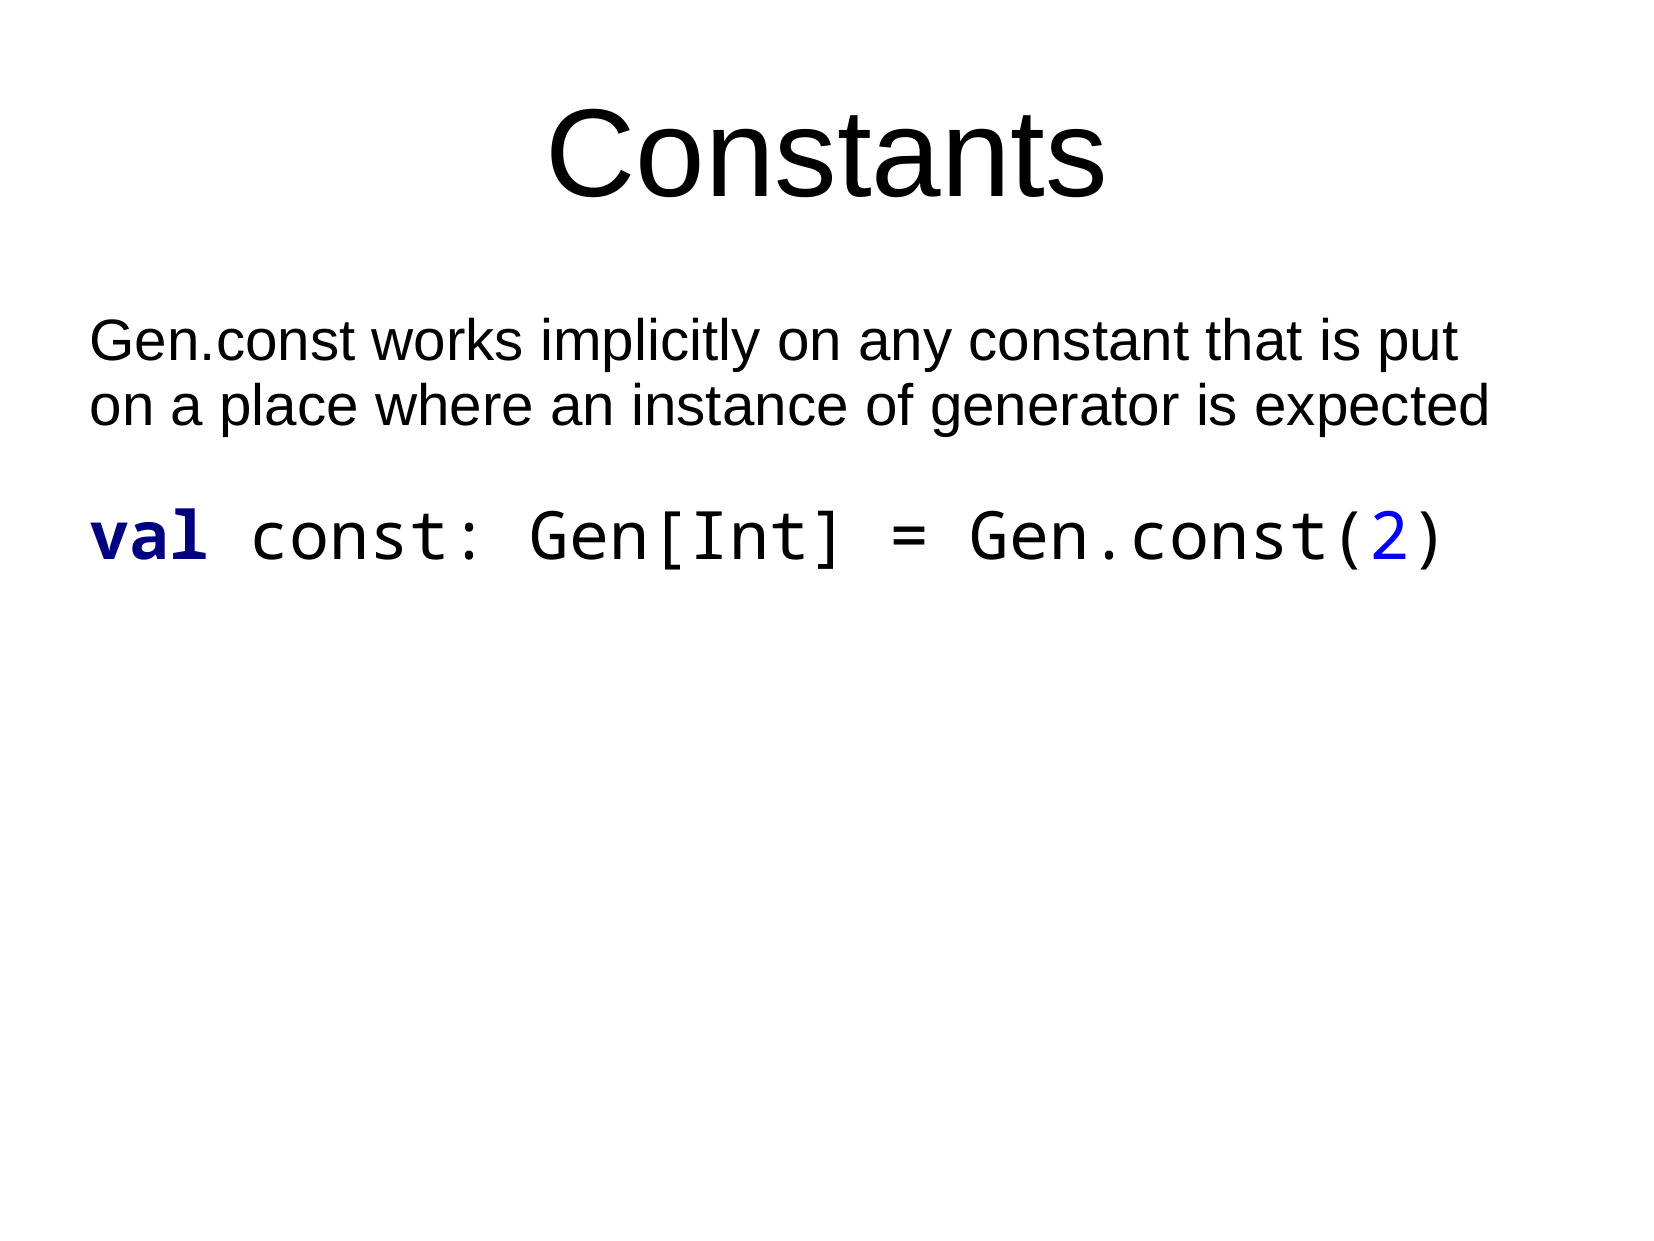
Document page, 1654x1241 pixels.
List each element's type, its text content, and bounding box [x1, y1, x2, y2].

text_box Gen.const works implicitly on any constant that is put on a place where an instance of generator is expected [75, 300, 1509, 445]
title Constants [82, 49, 1571, 257]
text_box val const: Gen[Int] = Gen.const(2) [75, 480, 1561, 646]
